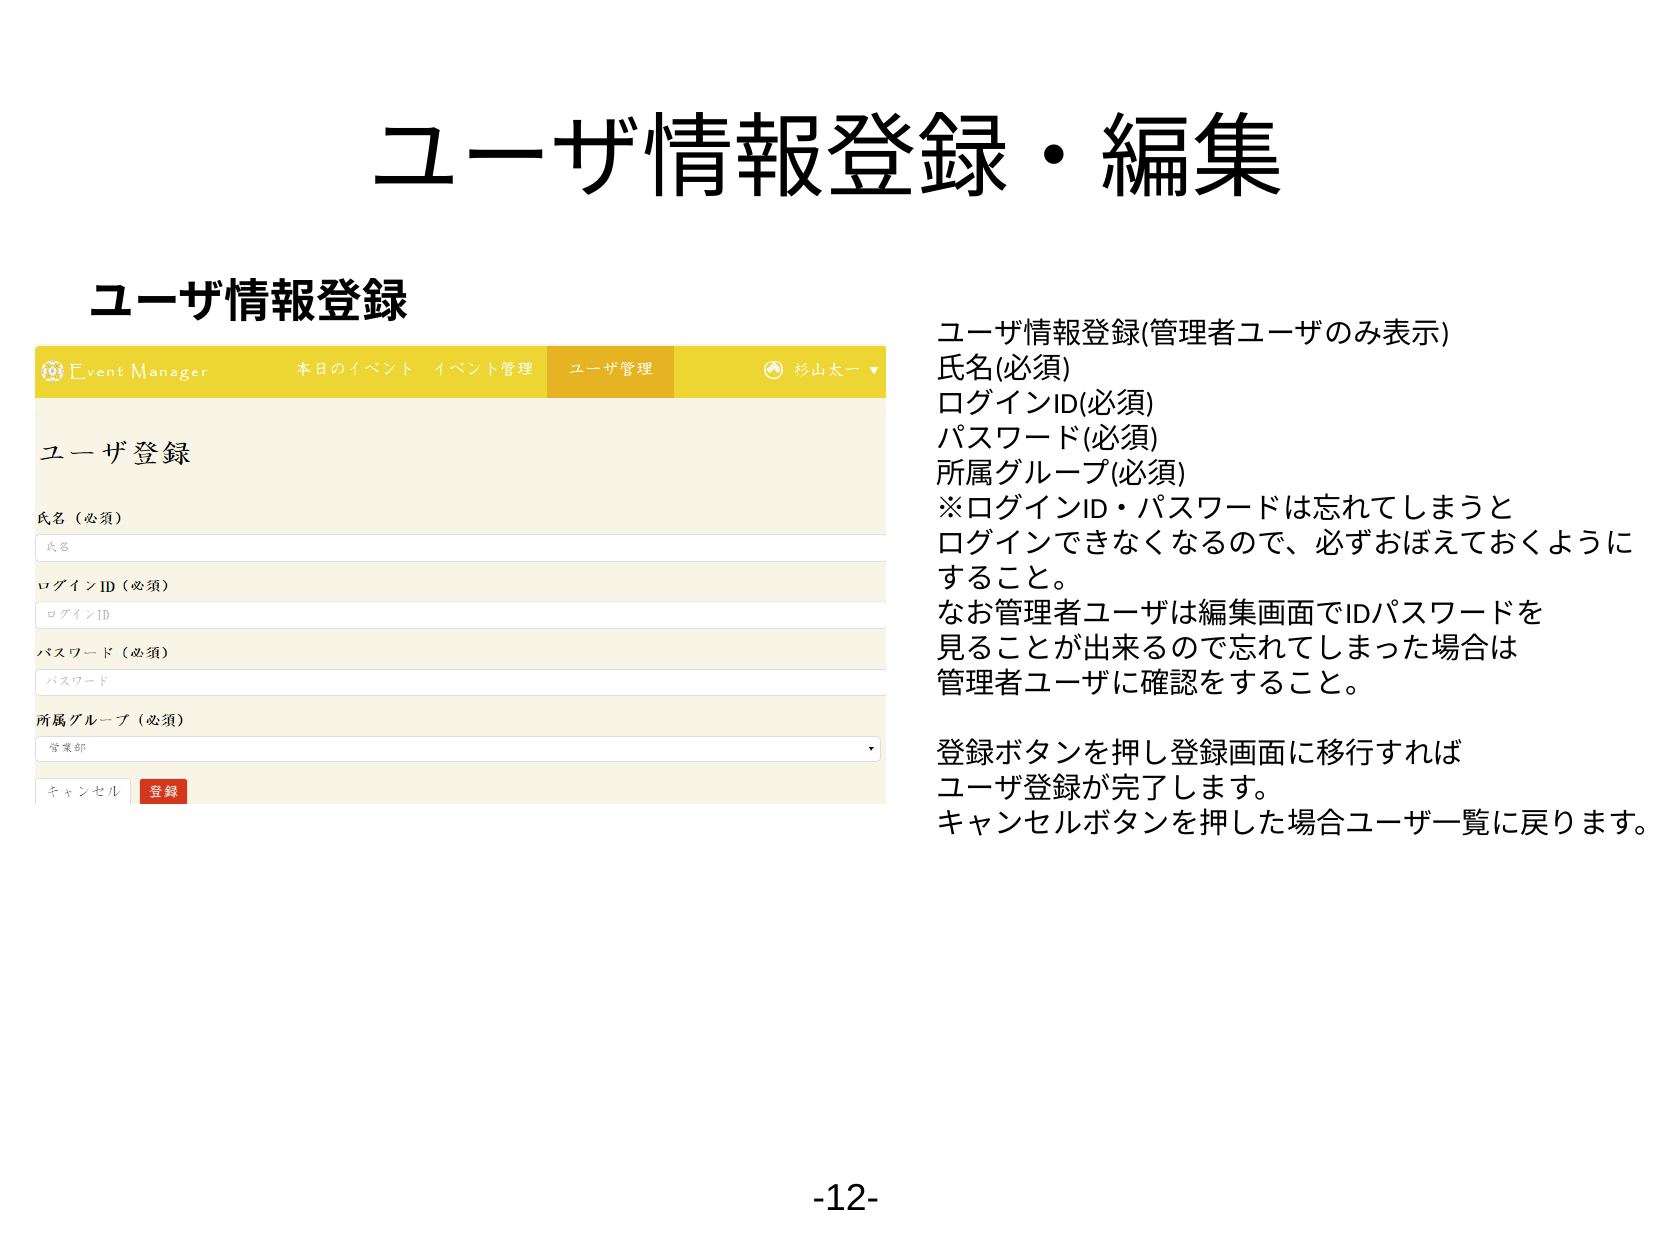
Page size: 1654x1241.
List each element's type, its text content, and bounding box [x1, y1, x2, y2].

picture [35, 344, 886, 804]
text_box ユーザ情報登録(管理者ユーザのみ表示) 氏名(必須) ログインID(必須) パスワード(必須) 所属グループ(必須) ※ログインID・パスワードは忘れてしまうと ログインできなくなるので、必ずおぼえておくように すること。 なお管理者ユーザは編集画面でIDパスワードを 見ることが出来るので忘れてしまった場合は 管理者ユーザに確認をすること。 登録ボタンを押し登録画面に移行すれば ユーザ登録が完了します。 キャンセルボタンを押した場合ユーザ一覧に戻ります。 [921, 307, 1654, 847]
text_box -12- [0, 1169, 1654, 1227]
text_box ユーザ情報登録 [73, 256, 792, 364]
title ユーザ情報登録・編集 [82, 49, 1571, 257]
